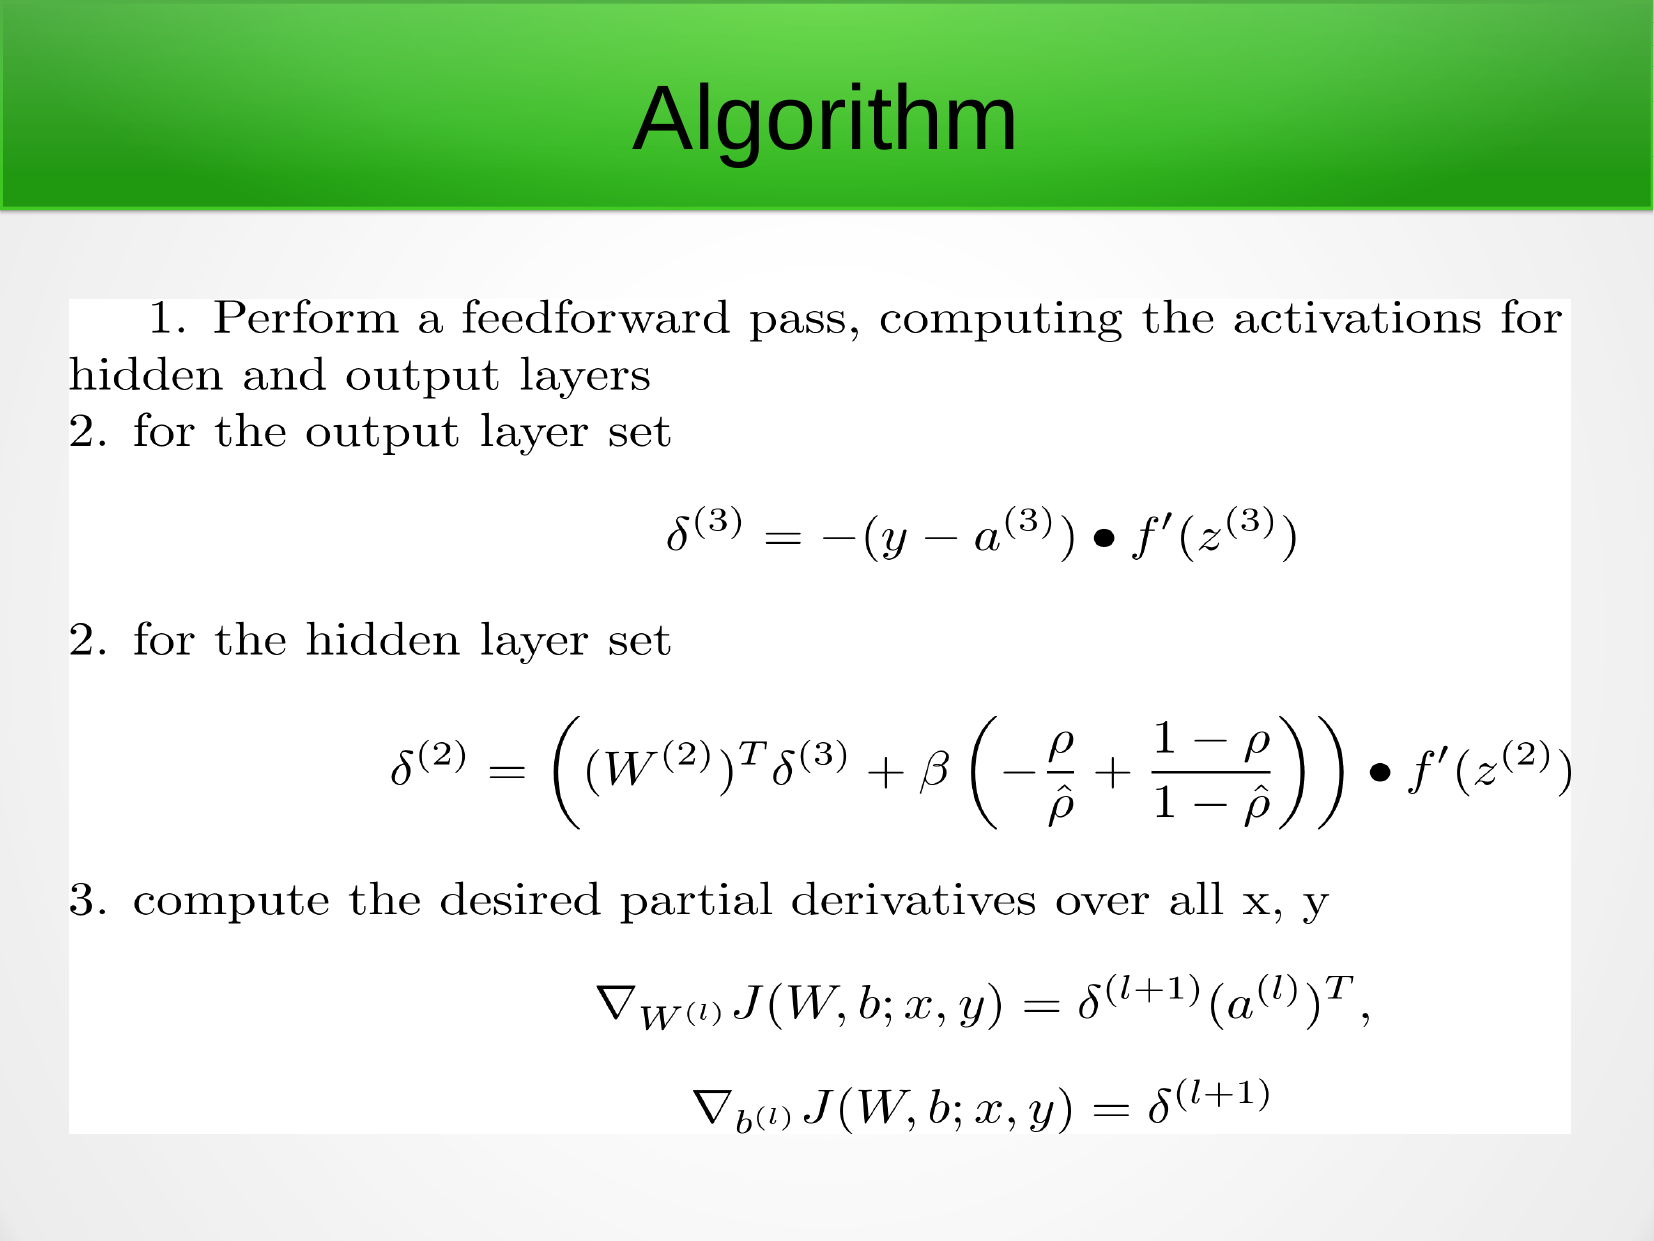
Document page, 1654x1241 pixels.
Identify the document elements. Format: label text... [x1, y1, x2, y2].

title Algorithm [82, 47, 1571, 189]
picture [69, 299, 1571, 1134]
